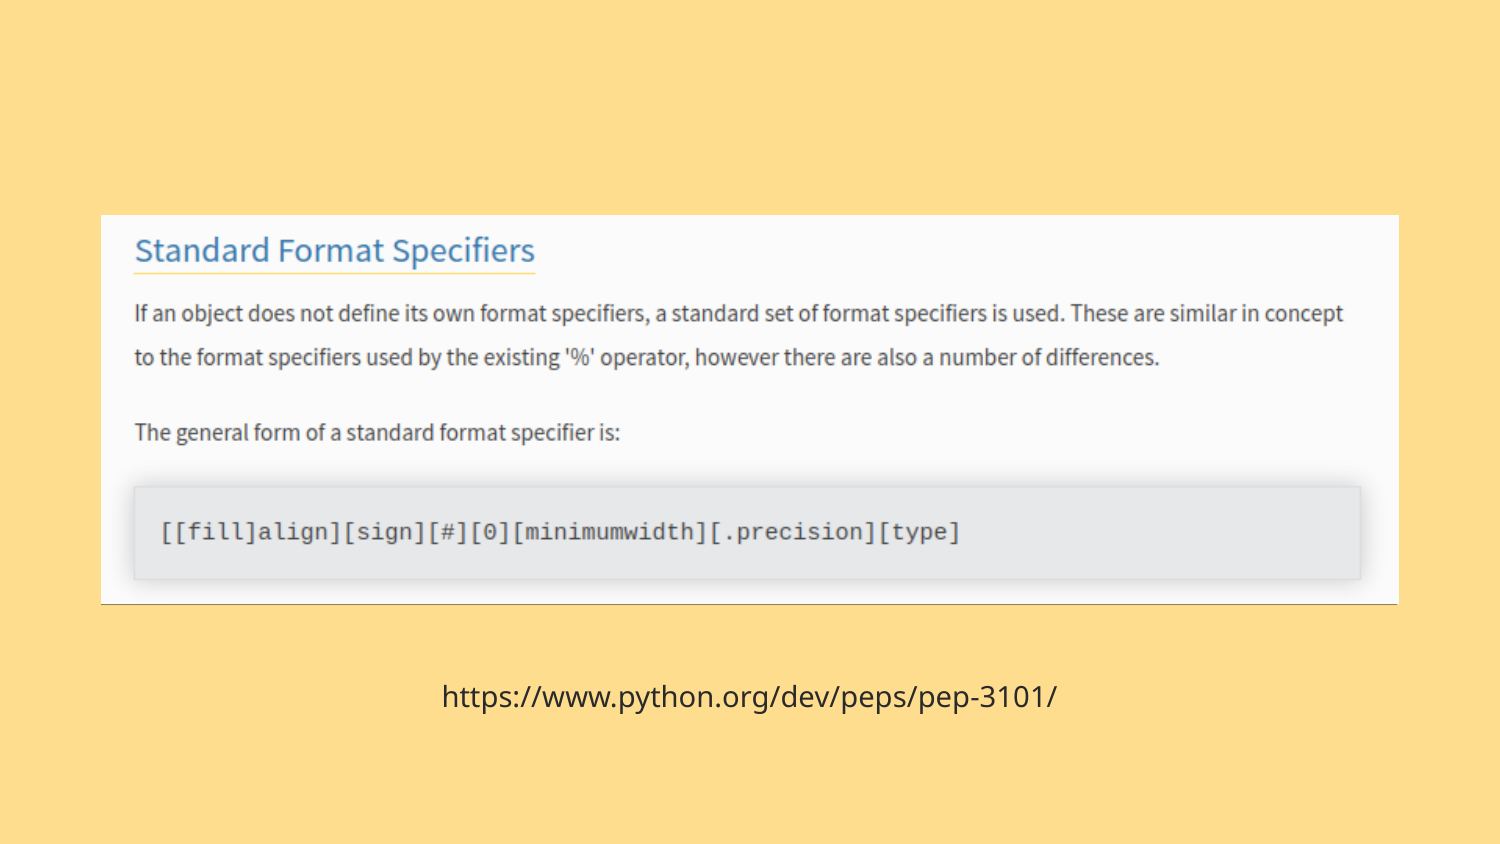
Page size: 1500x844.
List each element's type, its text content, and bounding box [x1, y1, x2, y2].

picture [101, 215, 1399, 604]
text_box https://www.python.org/dev/peps/pep-3101/ [101, 663, 1399, 729]
